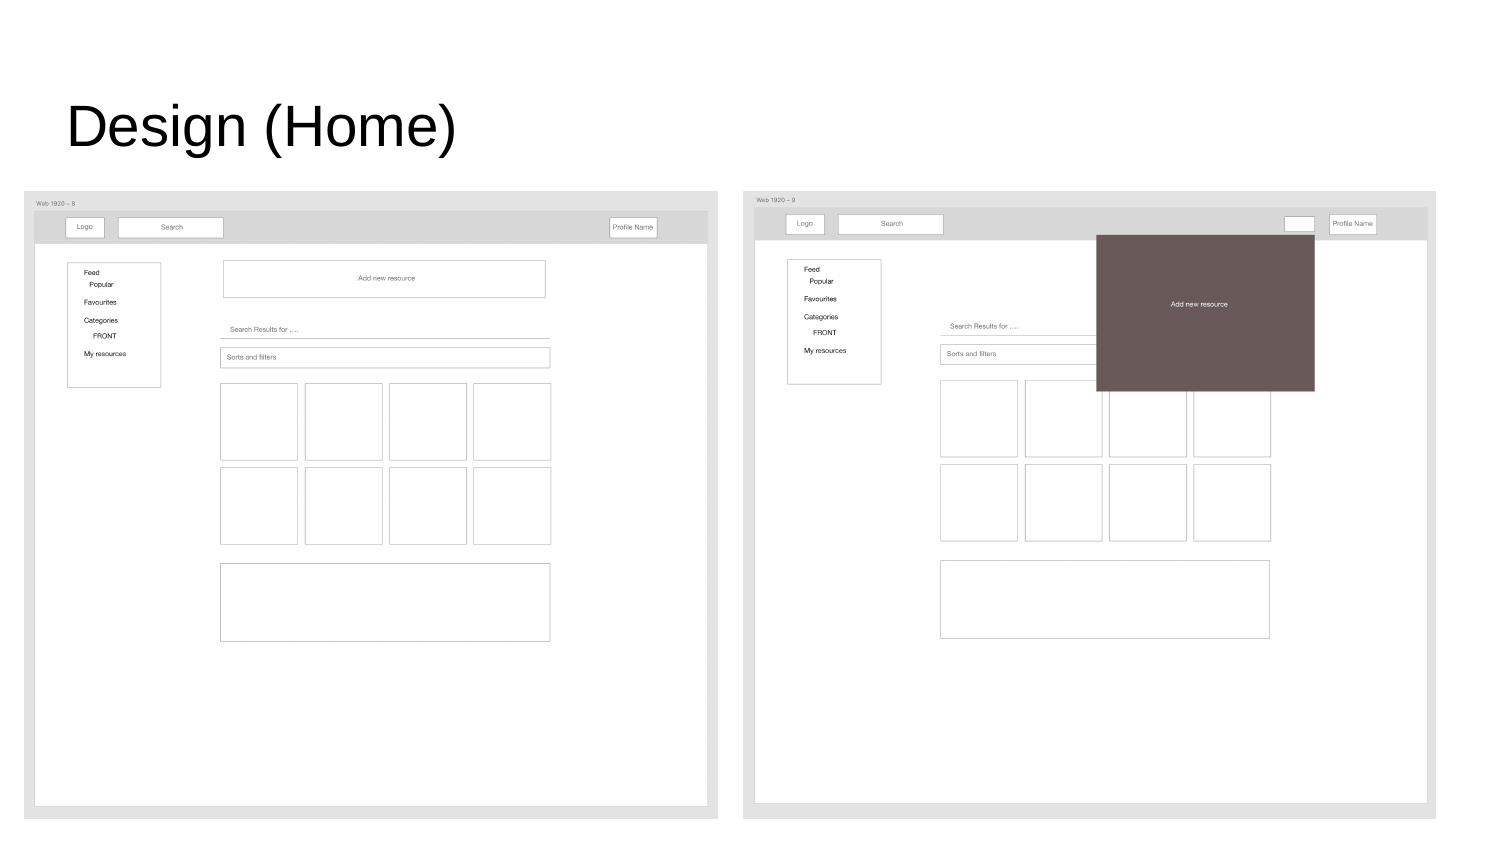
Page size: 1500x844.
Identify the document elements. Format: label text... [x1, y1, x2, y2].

picture [743, 191, 1436, 819]
picture [24, 191, 718, 819]
title Design (Home) [51, 72, 1449, 167]
